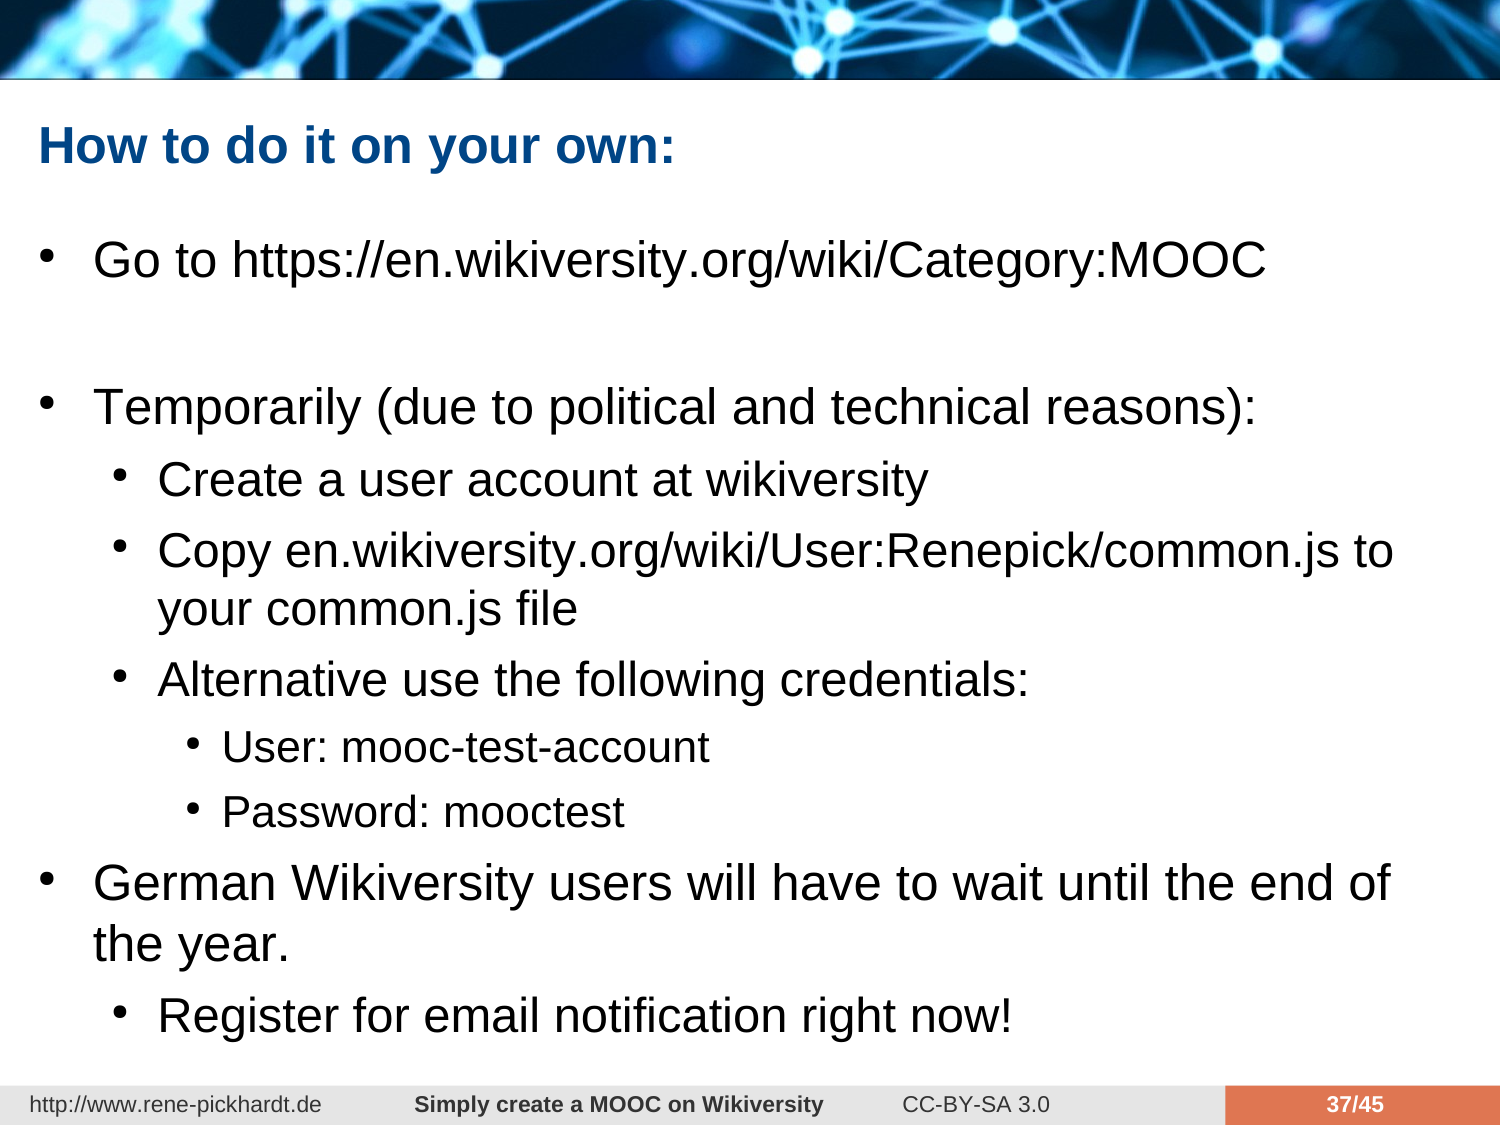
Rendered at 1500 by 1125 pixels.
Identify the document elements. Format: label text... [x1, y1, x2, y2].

picture [0, 0, 1500, 80]
title How to do it on your own: [23, 112, 1500, 187]
list Go to https://en.wikiversity.org/wiki/Category:MOOC Temporarily (due to political and technical reasons): Create a user account at wikiversity Copy en.wikiversity.org/wiki/User:Renepick/common.js to your common.js file Alternative use the following credentials: User: mooc-test-account Password: mooctest German Wikiversity users will have to wait until the end of the year. Register for email notification right now! [23, 218, 1483, 1055]
